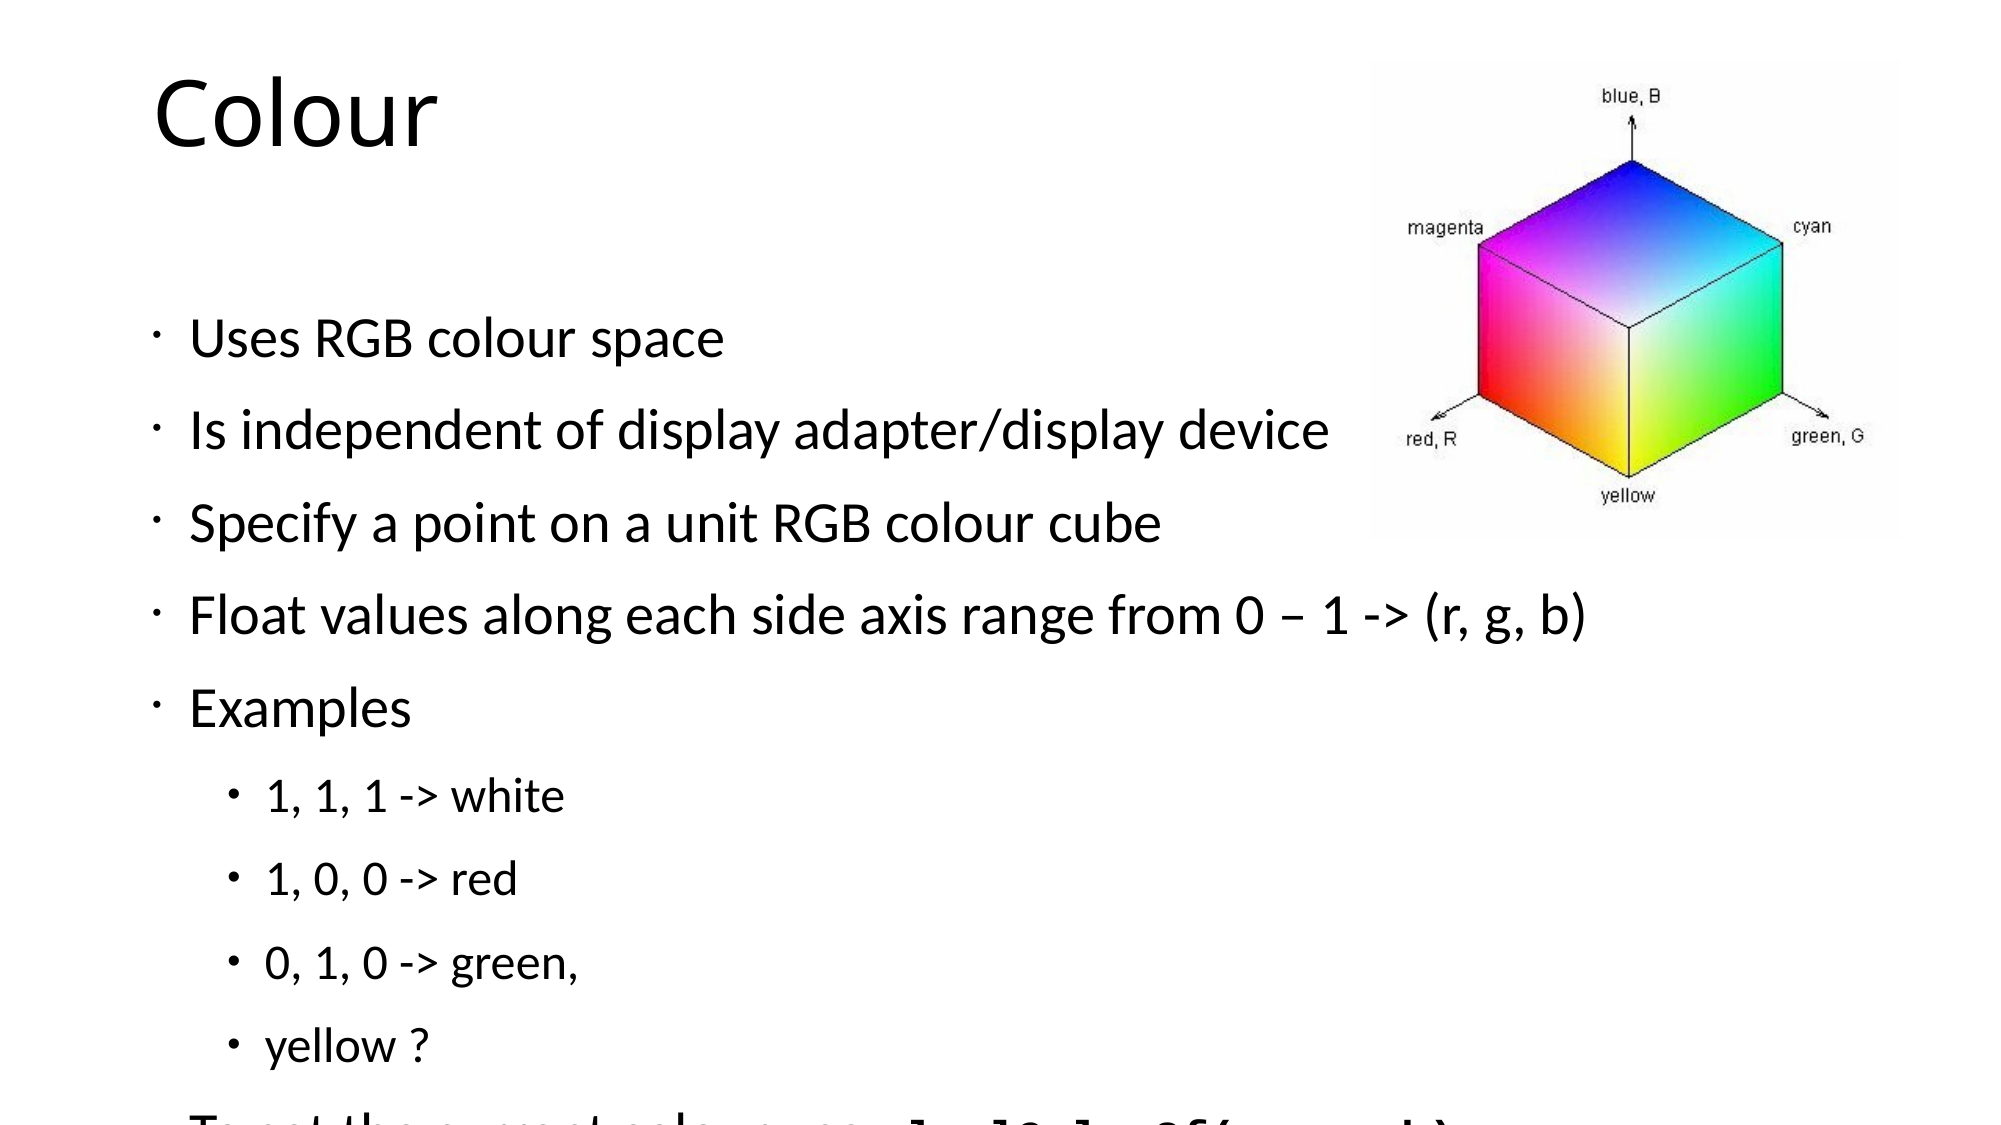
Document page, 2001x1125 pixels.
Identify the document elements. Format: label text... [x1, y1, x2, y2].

list Uses RGB colour space Is independent of display adapter/display device Specify a point on a unit RGB colour cube Float values along each side axis range from 0 – 1 -> (r, g, b) Examples 1, 1, 1 -> white 1, 0, 0 -> red 0, 1, 0 -> green, yellow ? To set the current colour use gl.glColor3f(r, g, b) [137, 299, 1863, 1014]
title Colour [137, 59, 1370, 278]
picture [1370, 59, 1901, 540]
